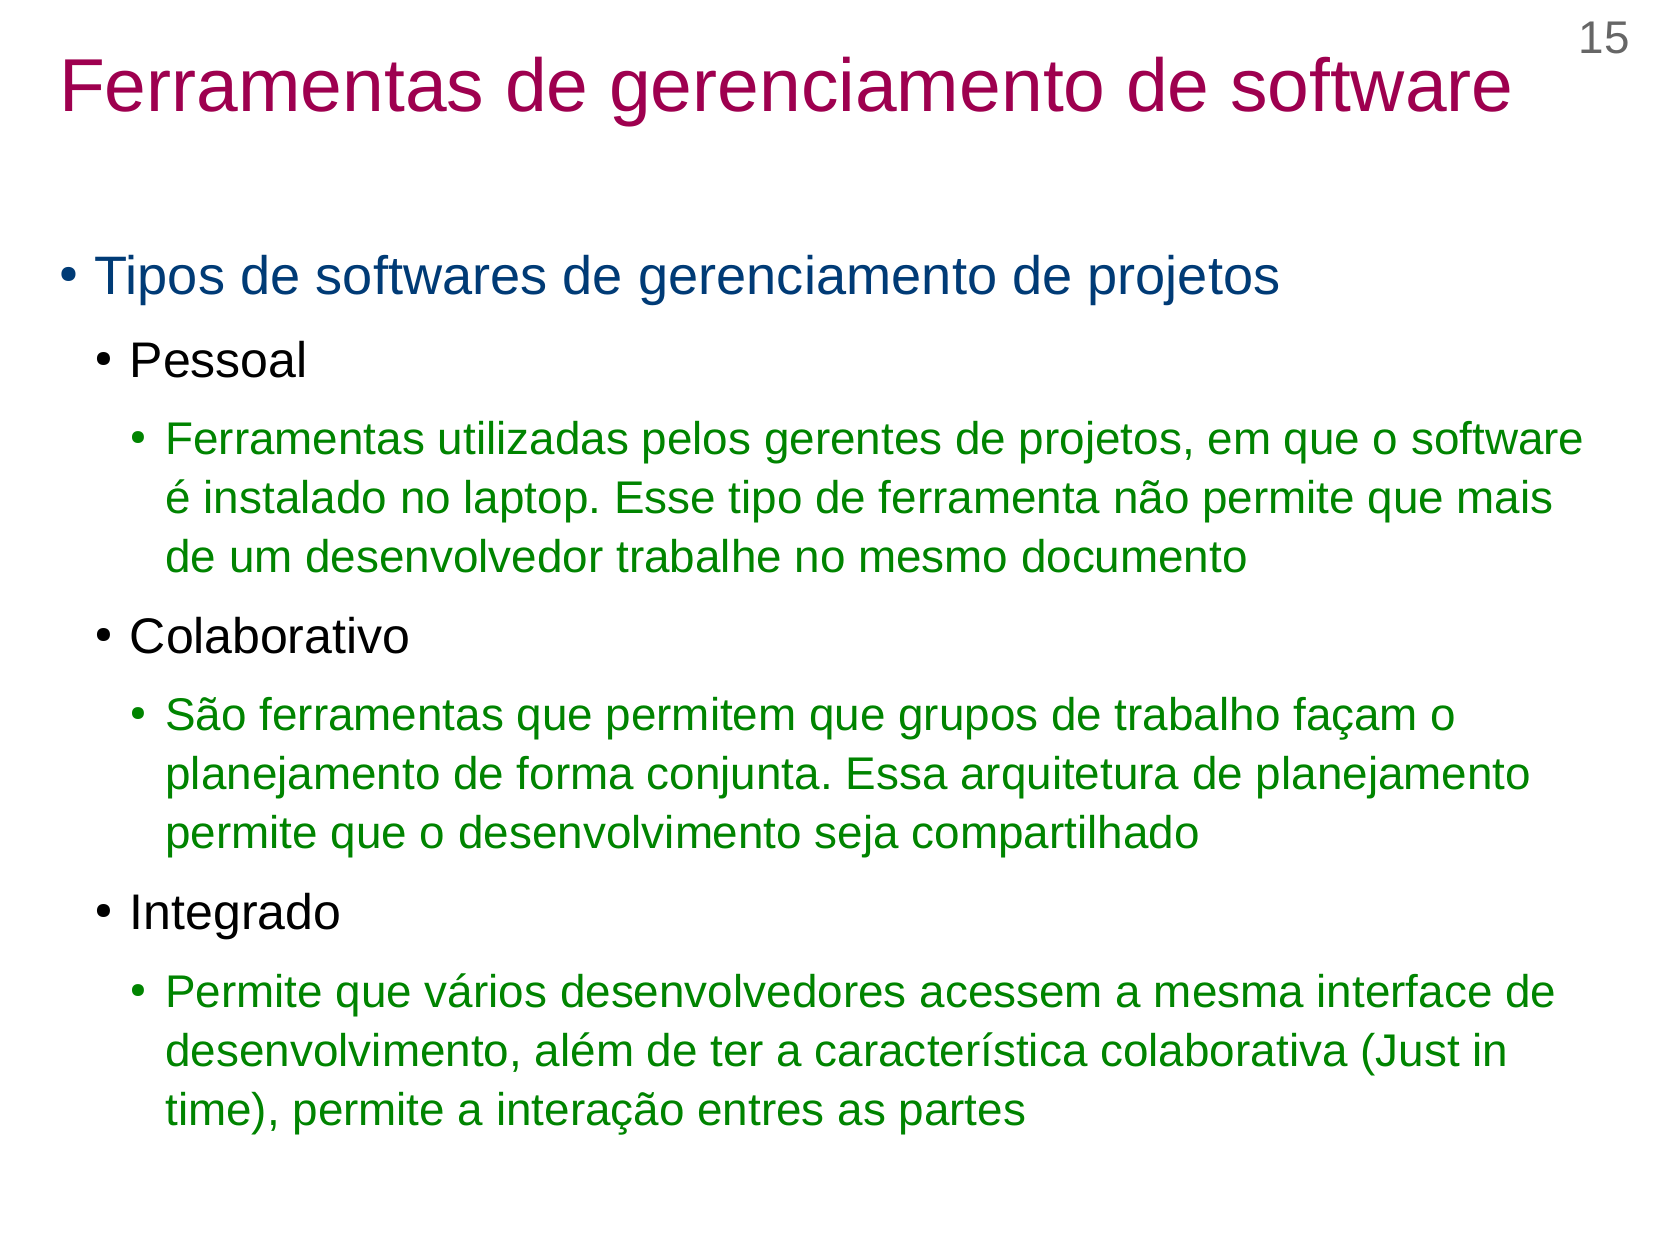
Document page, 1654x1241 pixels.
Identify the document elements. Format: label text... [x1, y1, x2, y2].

title Ferramentas de gerenciamento de software [59, 29, 1595, 148]
list Tipos de softwares de gerenciamento de projetos Pessoal Ferramentas utilizadas pelos gerentes de projetos, em que o software é instalado no laptop. Esse tipo de ferramenta não permite que mais de um desenvolvedor trabalhe no mesmo documento Colaborativo São ferramentas que permitem que grupos de trabalho façam o planejamento de forma conjunta. Essa arquitetura de planejamento permite que o desenvolvimento seja compartilhado Integrado Permite que vários desenvolvedores acessem a mesma interface de desenvolvimento, além de ter a característica colaborativa (Just in time), permite a interação entres as partes [59, 236, 1595, 1211]
